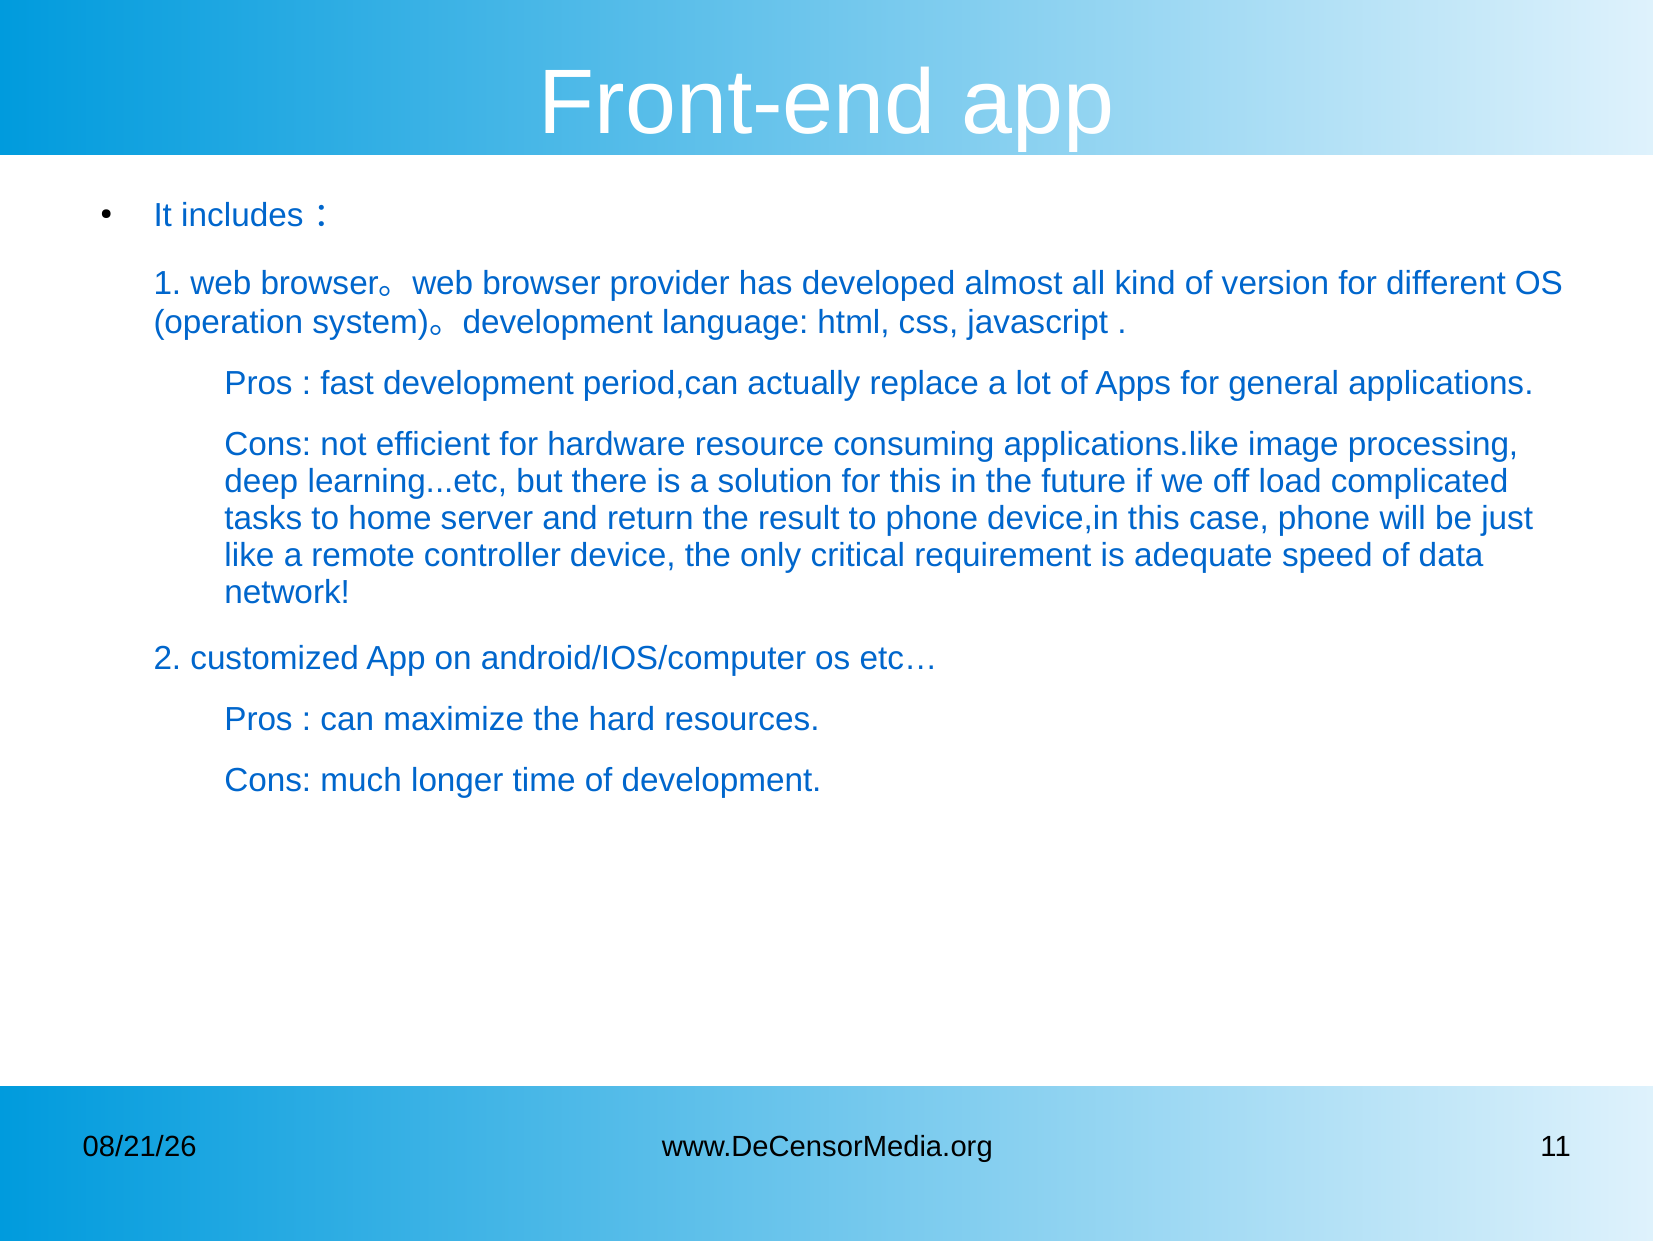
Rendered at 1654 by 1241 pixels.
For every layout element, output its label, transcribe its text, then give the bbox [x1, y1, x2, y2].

list It includes ： 1. web browser。web browser provider has developed almost all kind of version for different OS (operation system)。development language: html, css, javascript . Pros : fast development period,can actually replace a lot of Apps for general applications. Cons: not efficient for hardware resource consuming applications.like image processing, deep learning...etc, but there is a solution for this in the future if we off load complicated tasks to home server and return the result to phone device,in this case, phone will be just like a remote controller device, the only critical requirement is adequate speed of data network! 2. customized App on android/IOS/computer os etc… Pros : can maximize the hard resources. Cons: much longer time of development. [82, 195, 1571, 916]
title Front-end app [82, 48, 1571, 156]
